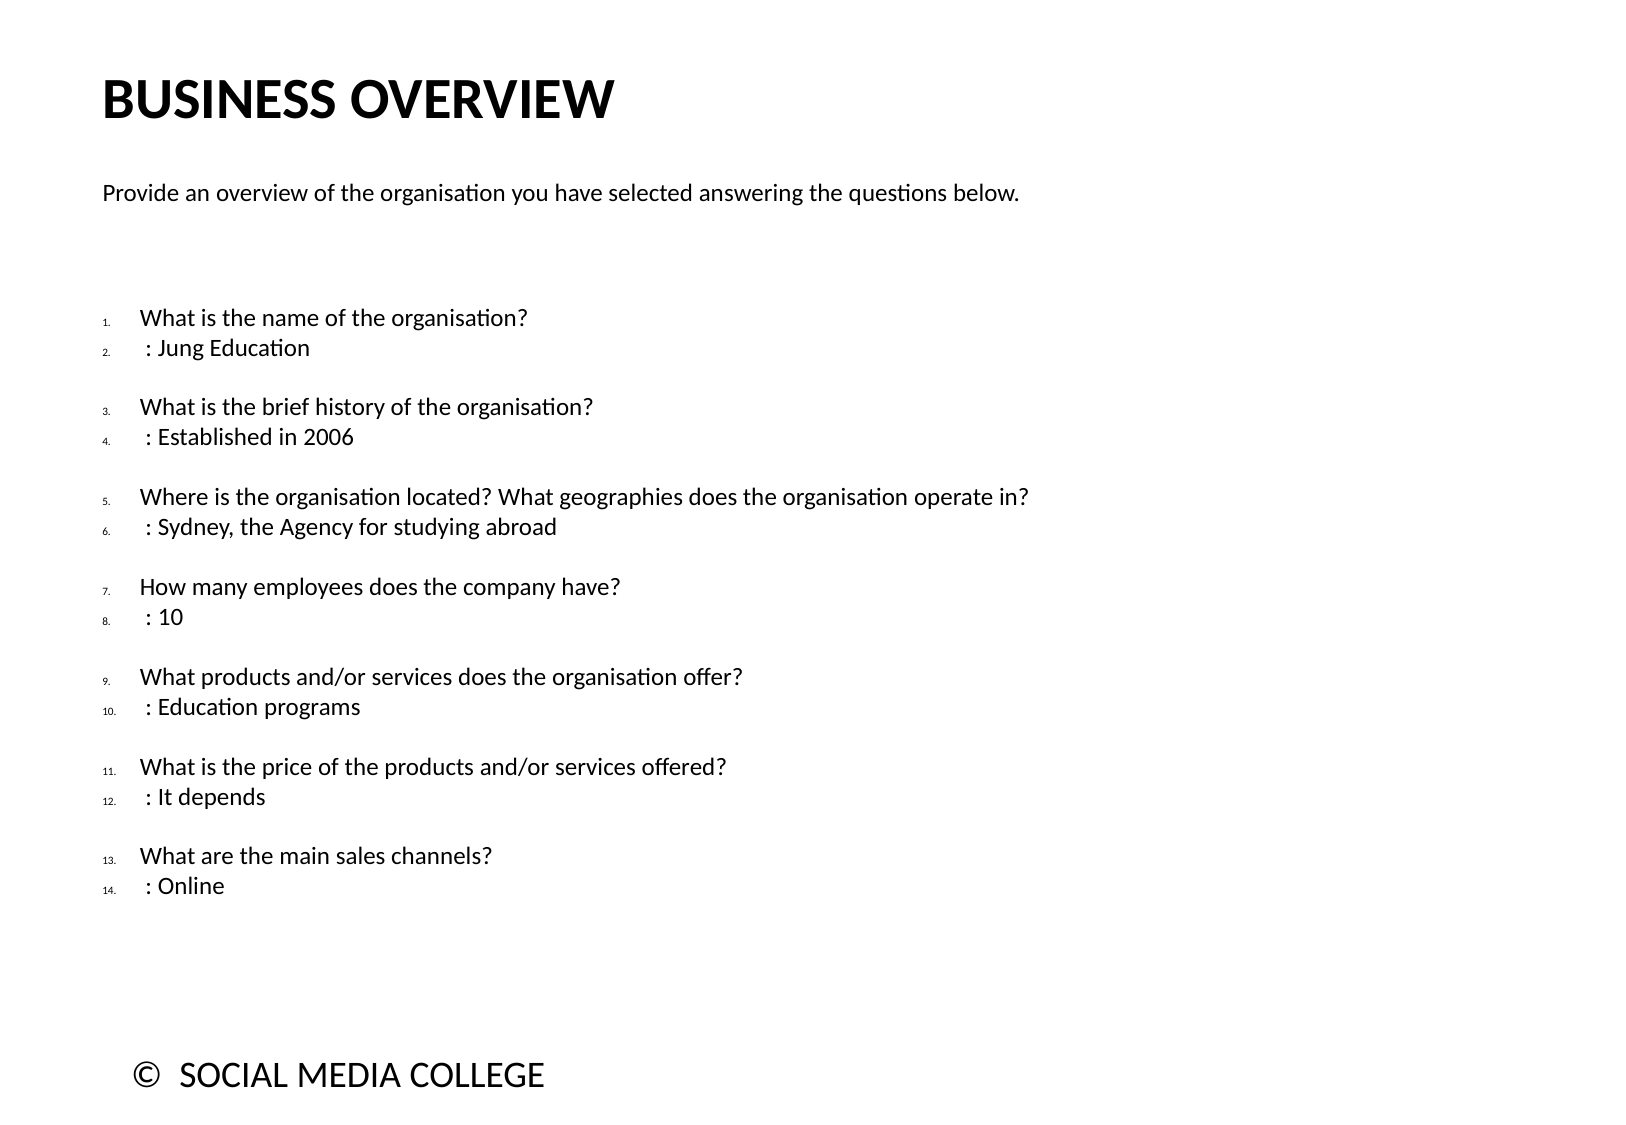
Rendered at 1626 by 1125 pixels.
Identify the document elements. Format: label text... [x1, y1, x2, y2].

text_box What is the name of the organisation? : Jung Education What is the brief history of the organisation? : Established in 2006 Where is the organisation located? What geographies does the organisation operate in? : Sydney, the Agency for studying abroad How many employees does the company have? : 10 What products and/or services does the organisation offer? : Education programs What is the price of the products and/or services offered? : It depends What are the main sales channels? : Online [87, 293, 1439, 1058]
text_box Provide an overview of the organisation you have selected answering the questions below. [87, 168, 1434, 214]
footer © SOCIAL MEDIA COLLEGE [107, 1042, 1449, 1103]
text_box BUSINESS OVERVIEW [87, 52, 1267, 138]
